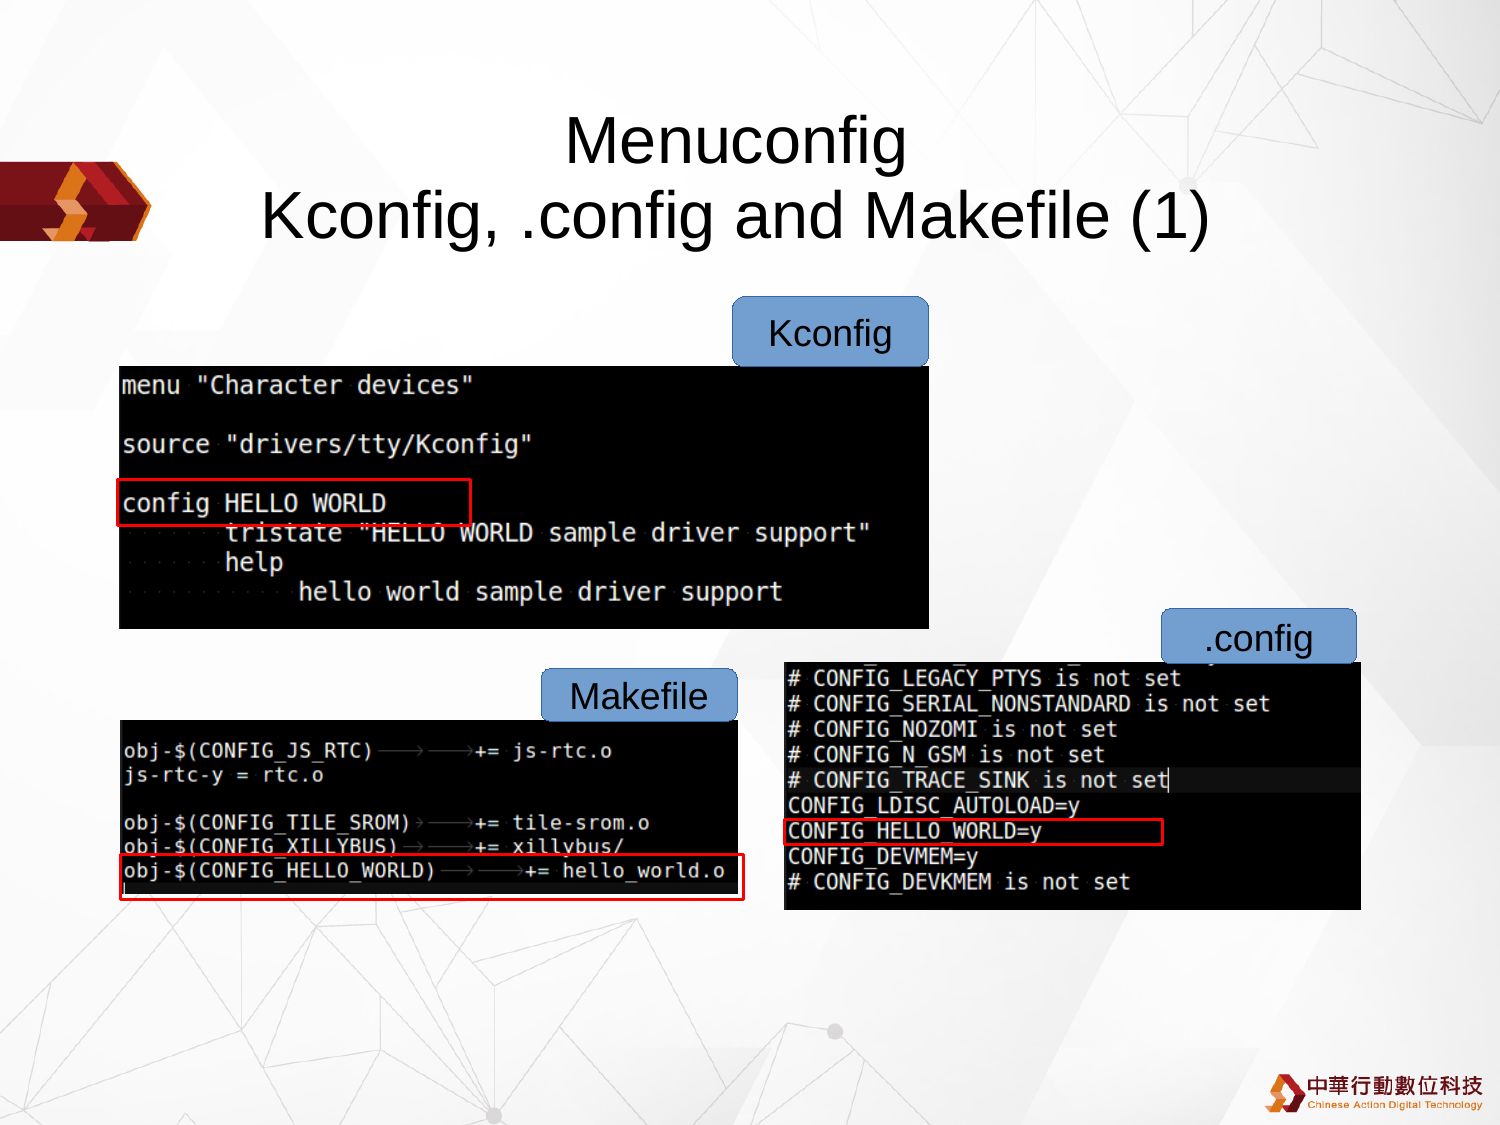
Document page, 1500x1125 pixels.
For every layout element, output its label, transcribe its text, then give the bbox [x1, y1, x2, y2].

picture [0, 0, 1500, 1125]
text_box Kconfig [732, 296, 929, 367]
text_box .config [1161, 608, 1357, 664]
text_box Makefile [541, 668, 738, 722]
title Menuconfig Kconfig, .config and Makefile (1) [107, 101, 1367, 255]
